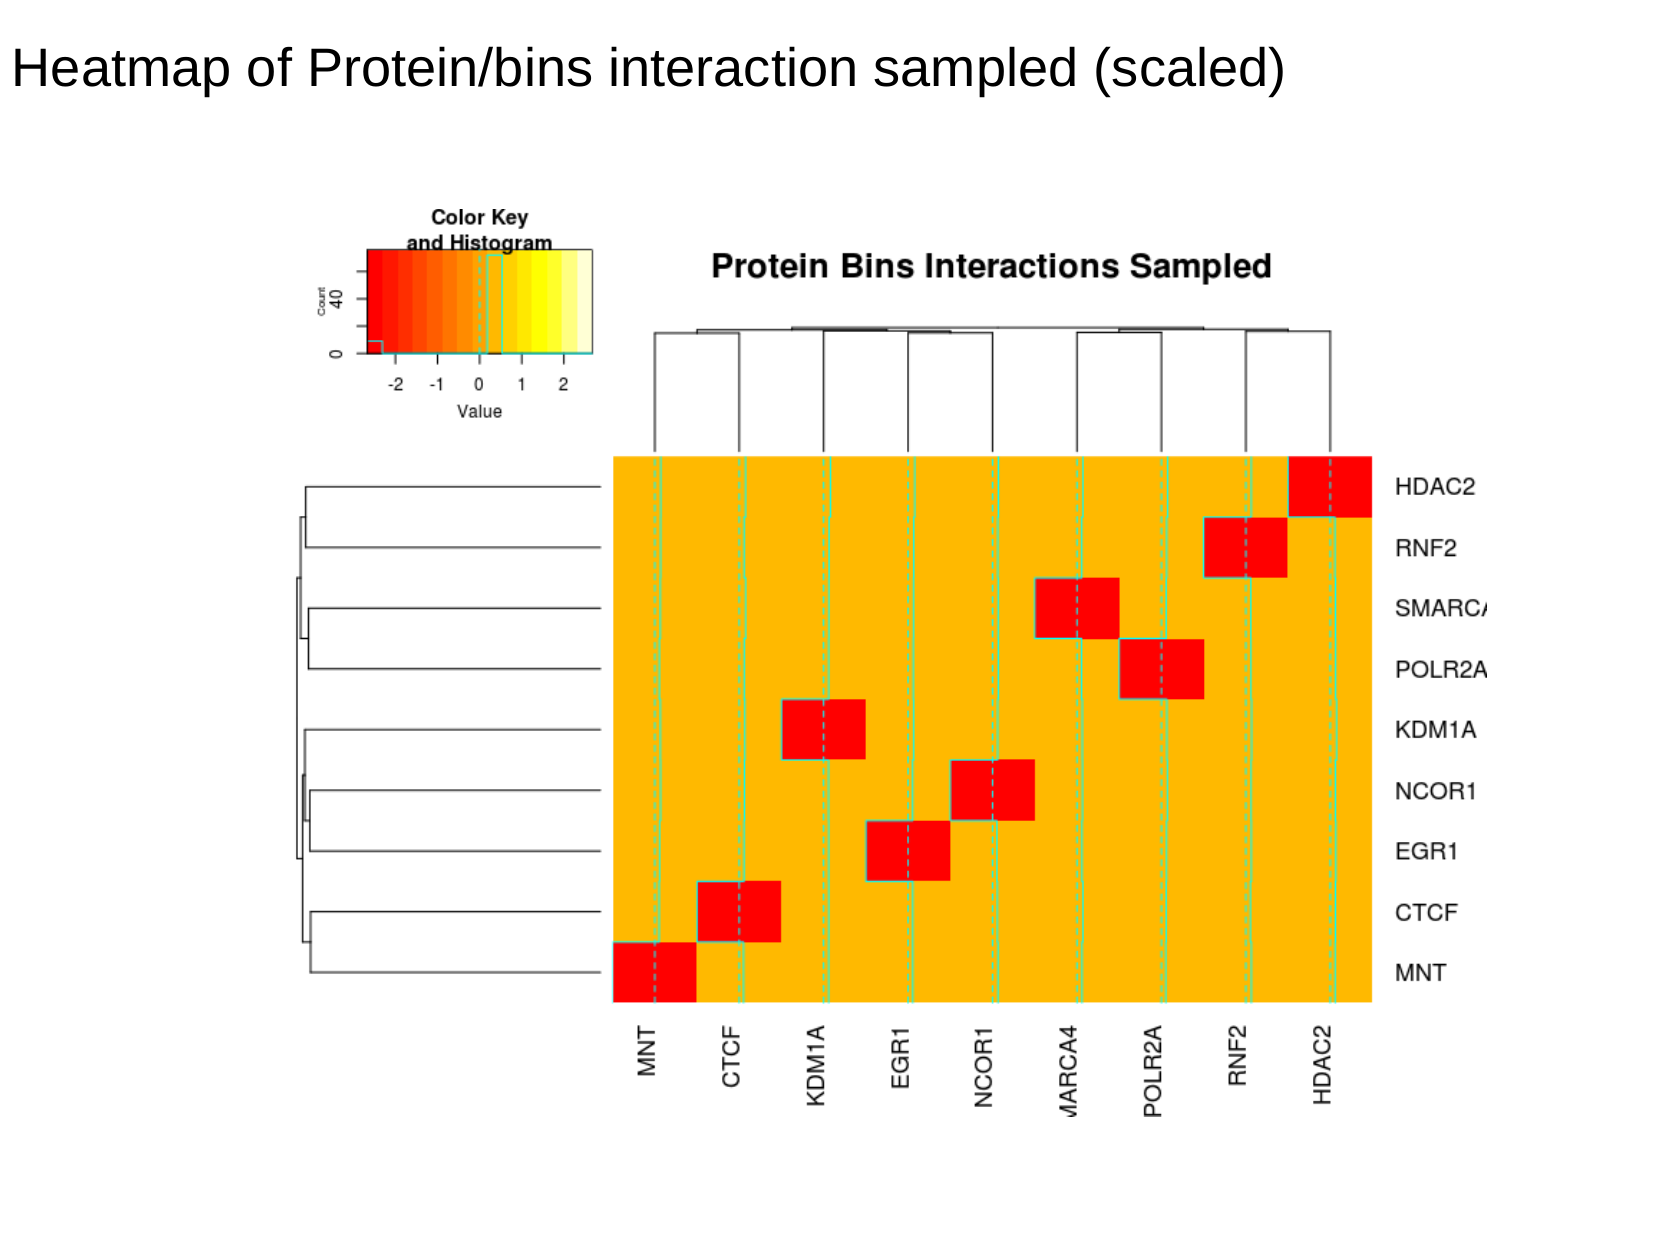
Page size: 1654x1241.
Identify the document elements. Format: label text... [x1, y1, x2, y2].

title Heatmap of Protein/bins interaction sampled (scaled) [11, 15, 1576, 121]
picture [285, 209, 1487, 1118]
